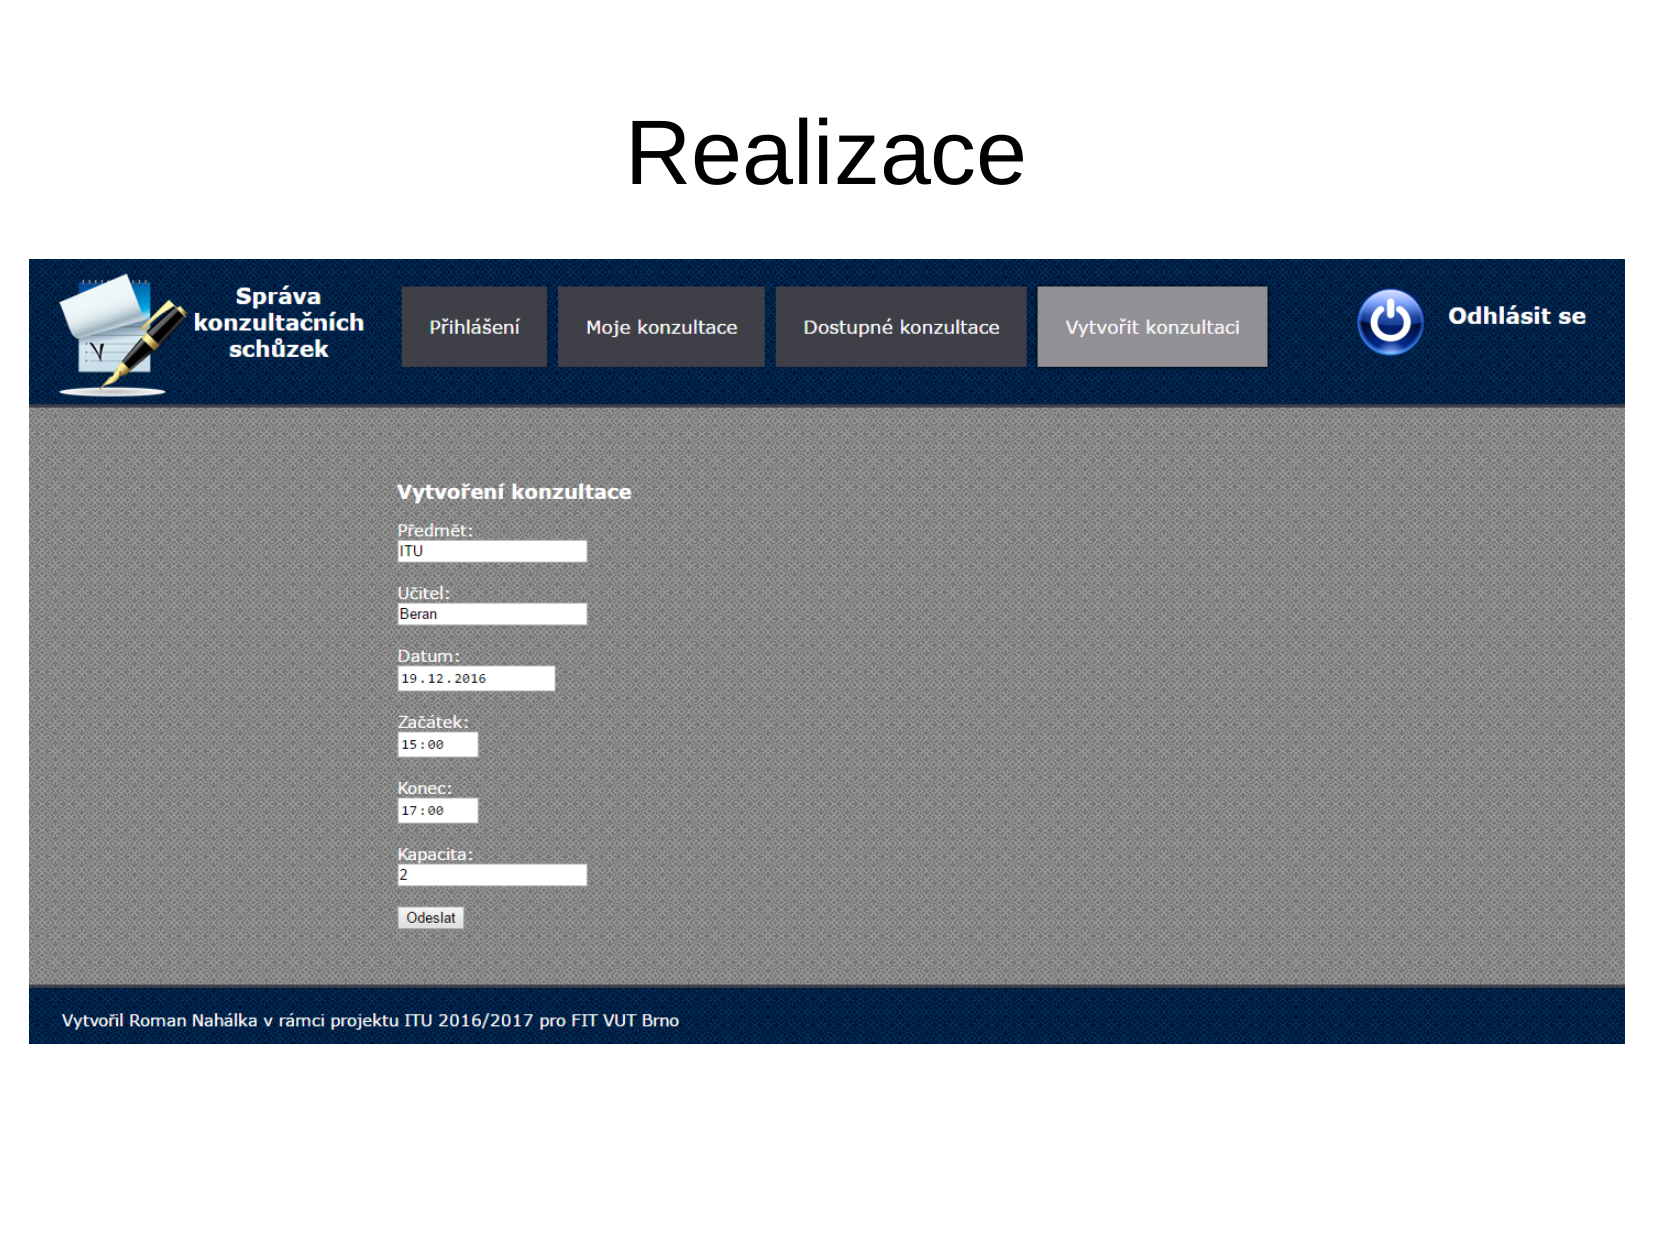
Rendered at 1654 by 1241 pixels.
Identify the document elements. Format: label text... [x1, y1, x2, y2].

title Realizace [82, 49, 1571, 257]
picture [29, 259, 1625, 1044]
